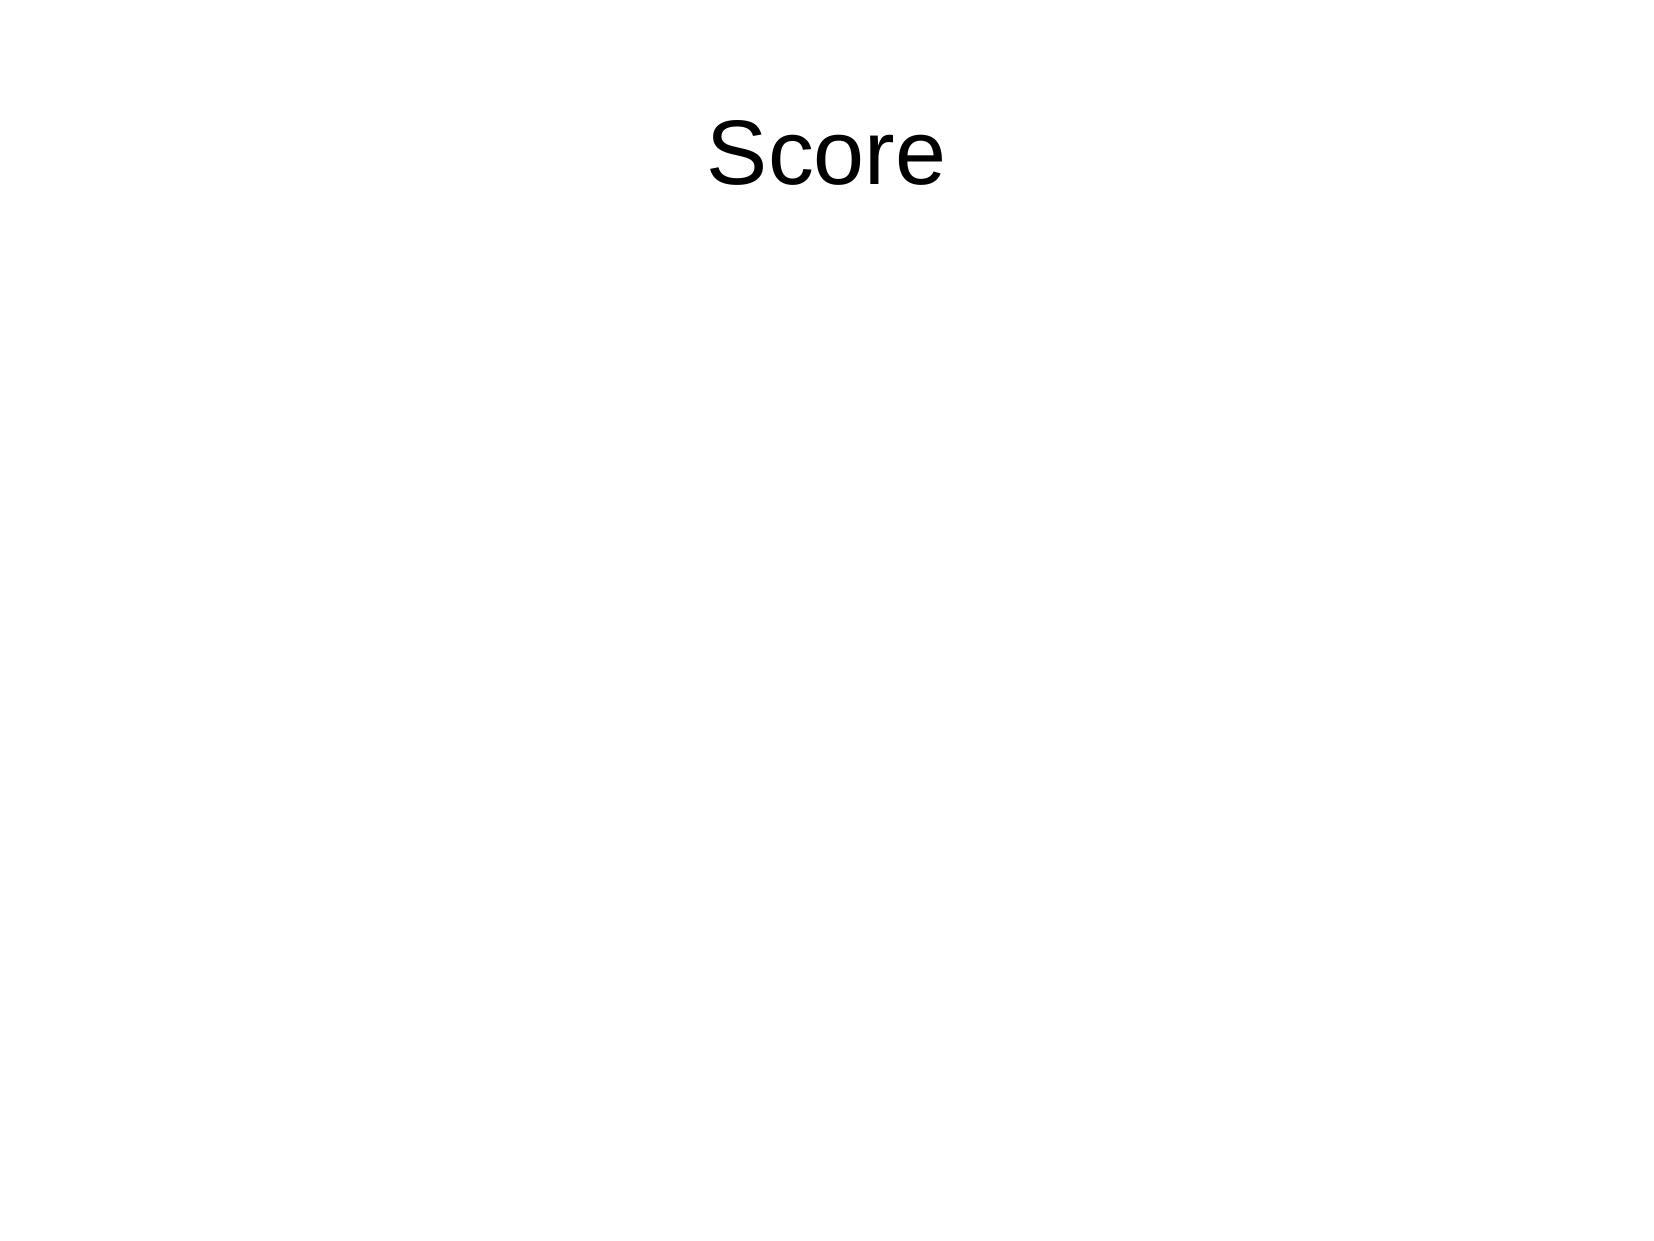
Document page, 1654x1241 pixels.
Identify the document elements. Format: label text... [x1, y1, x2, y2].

title Score [82, 49, 1571, 257]
